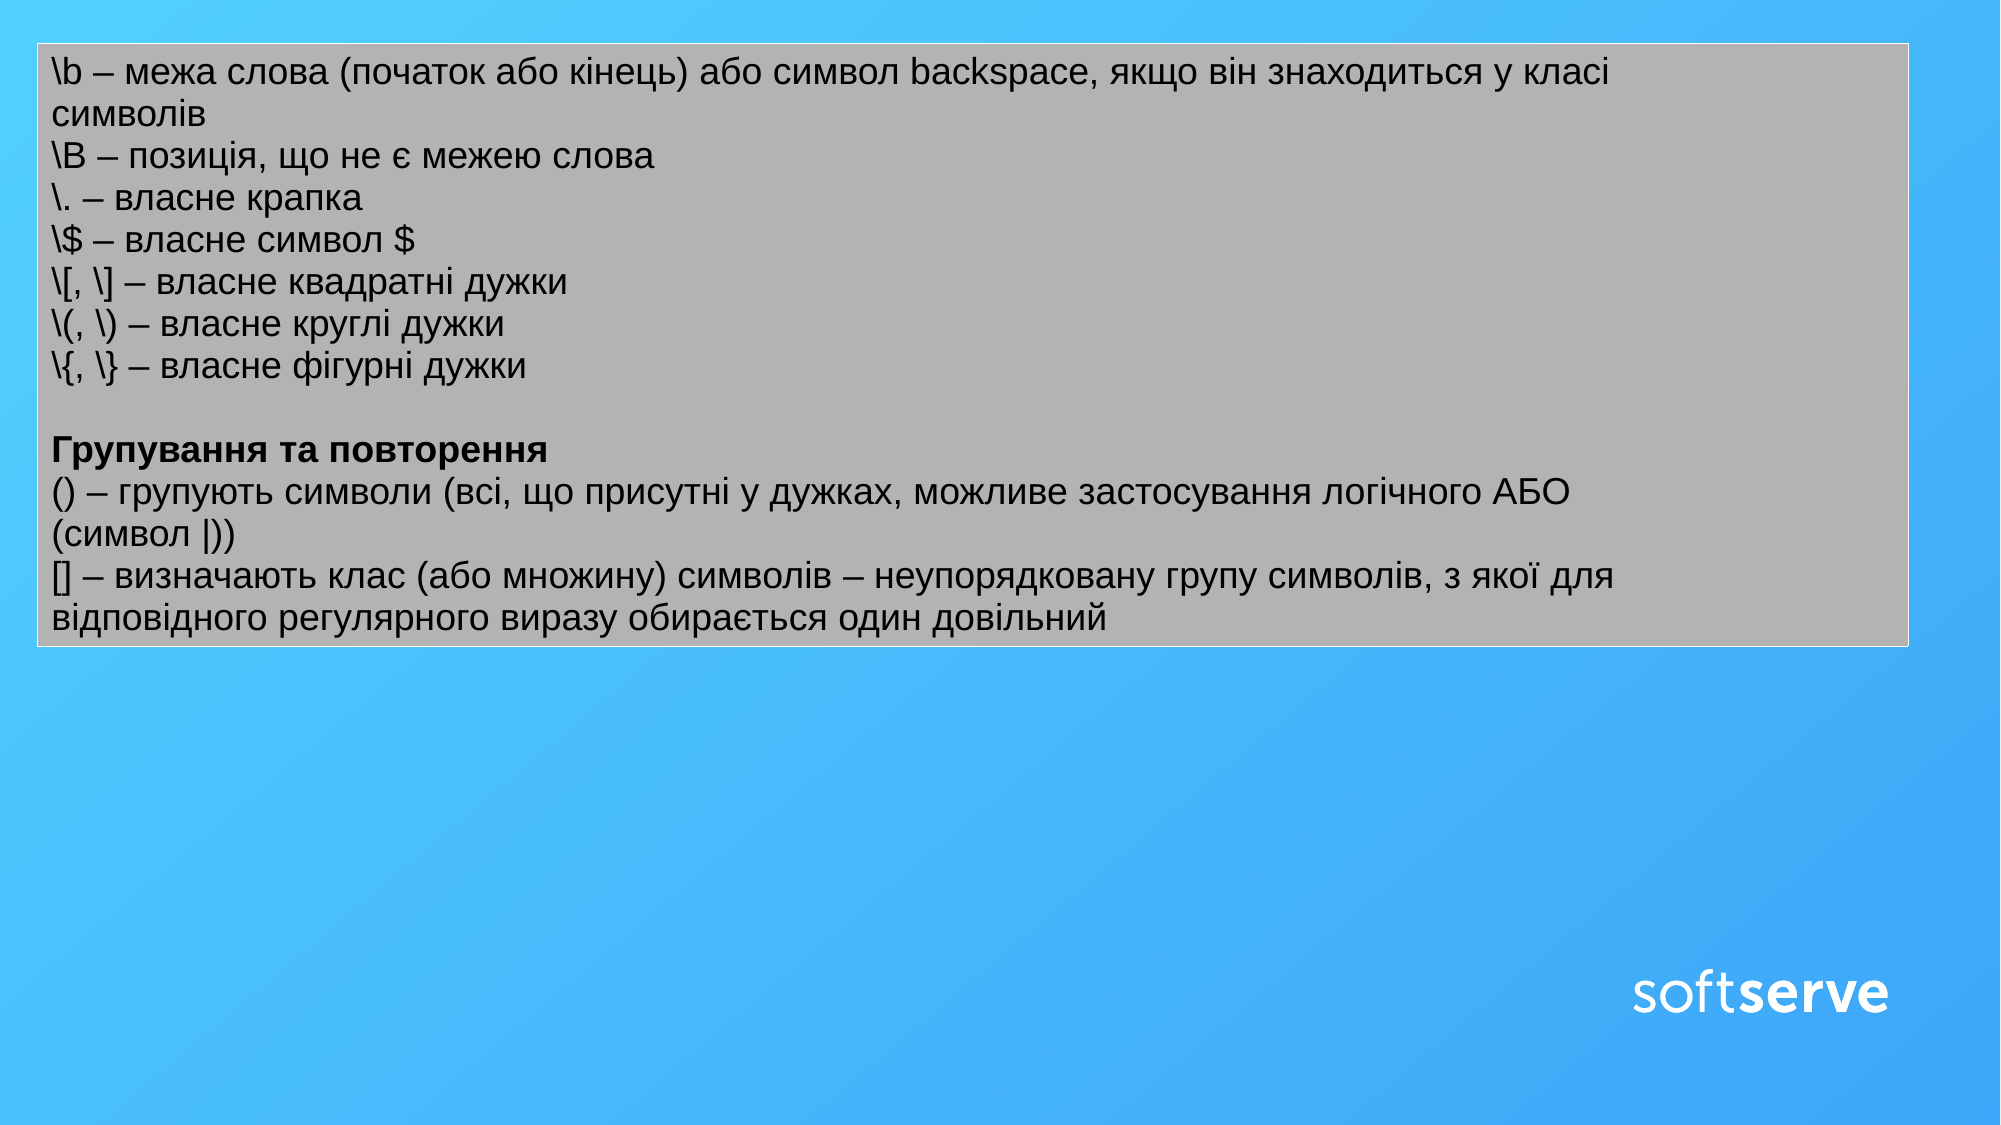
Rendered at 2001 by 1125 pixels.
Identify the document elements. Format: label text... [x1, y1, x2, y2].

table_header \b – межа слова (початок або кінець) або символ backspace, якщо він знаходиться у класі символів \B – позиція, що не є межею слова \. – власне крапка \$ – власне символ $ \[, \] – власне квадратні дужки \(, \) – власне круглі дужки \{, \} – власне фігурні дужки Групування та повторення () – групують символи (всі, що присутні у дужках, можливе застосування логічного АБО (символ |)) [] – визначають клас (або множину) символів – неупорядковану групу символів, з якої для відповідного регулярного виразу обирається один довільний [38, 44, 1908, 646]
